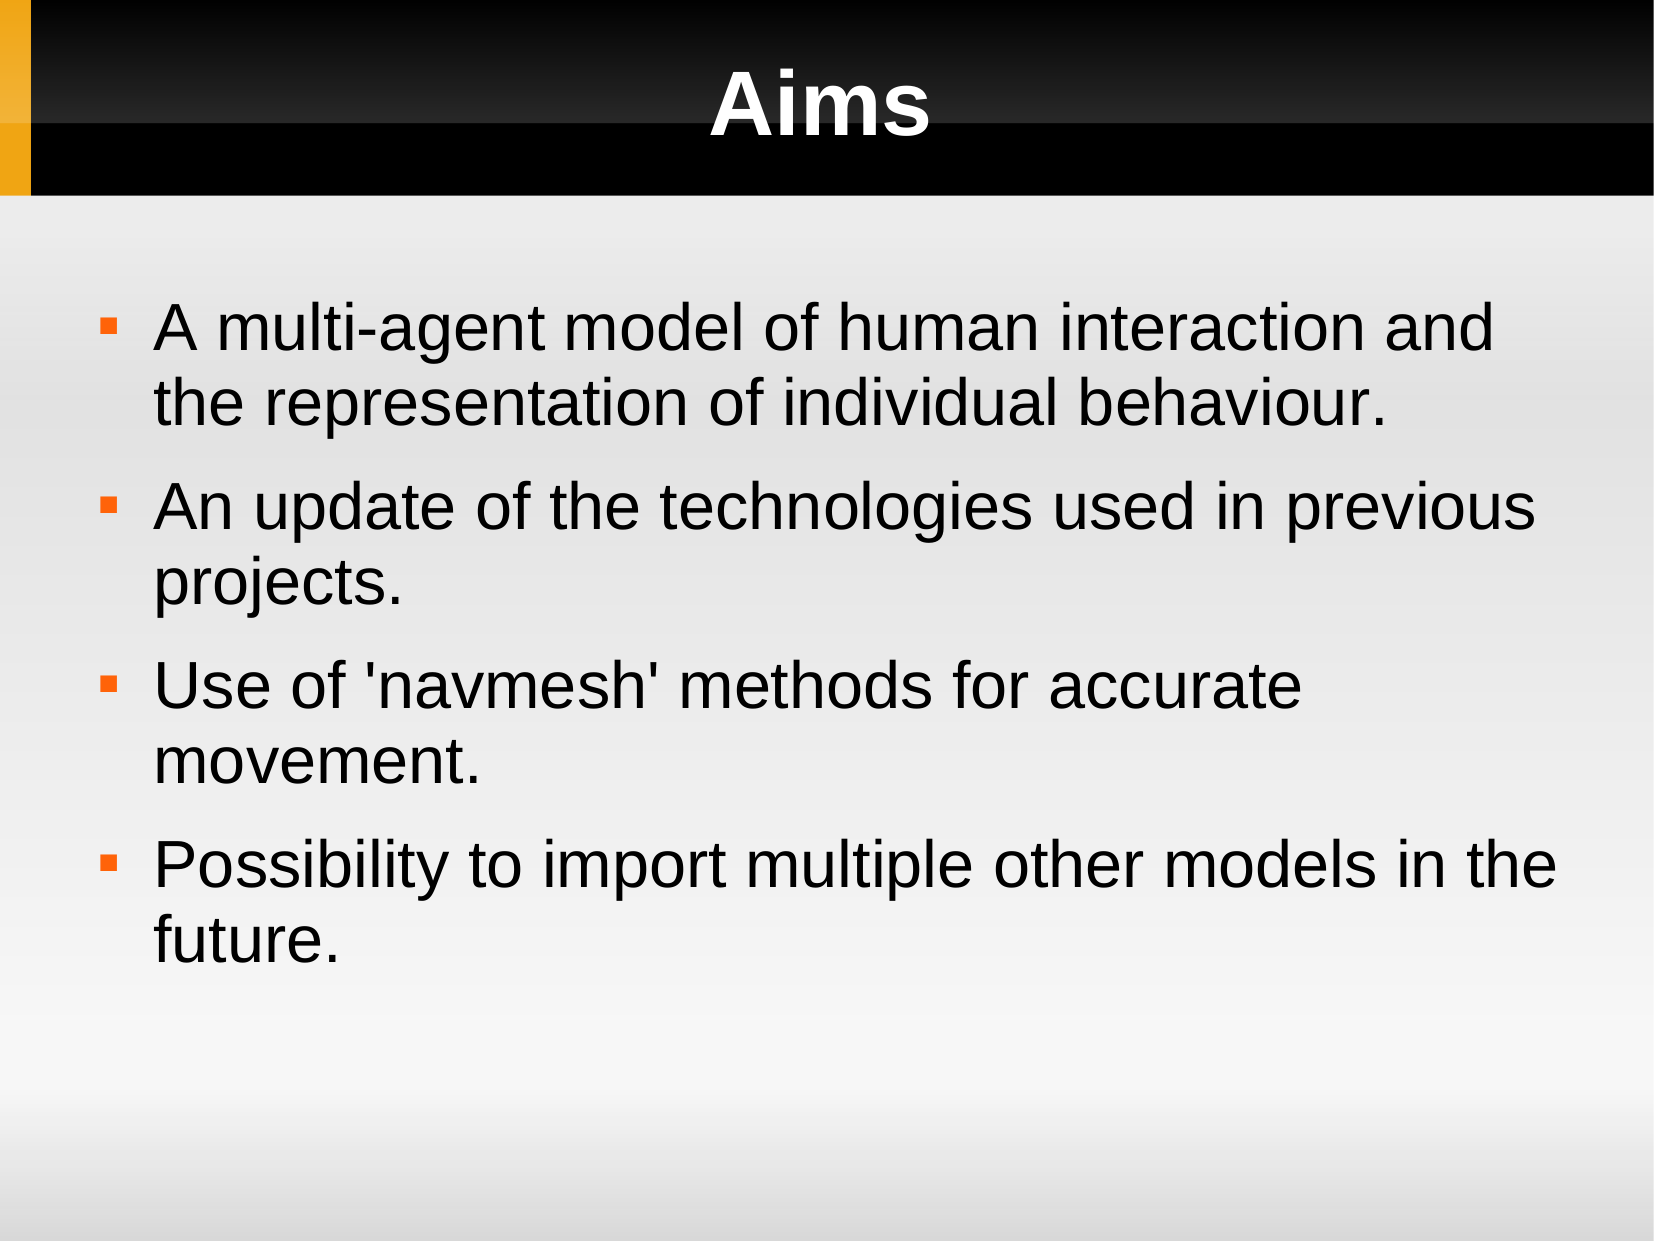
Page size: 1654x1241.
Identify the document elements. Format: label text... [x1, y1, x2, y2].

title Aims [76, 0, 1565, 208]
picture [0, 0, 1654, 1241]
list A multi-agent model of human interaction and the representation of individual behaviour. An update of the technologies used in previous projects. Use of 'navmesh' methods for accurate movement. Possibility to import multiple other models in the future. [82, 290, 1571, 1109]
